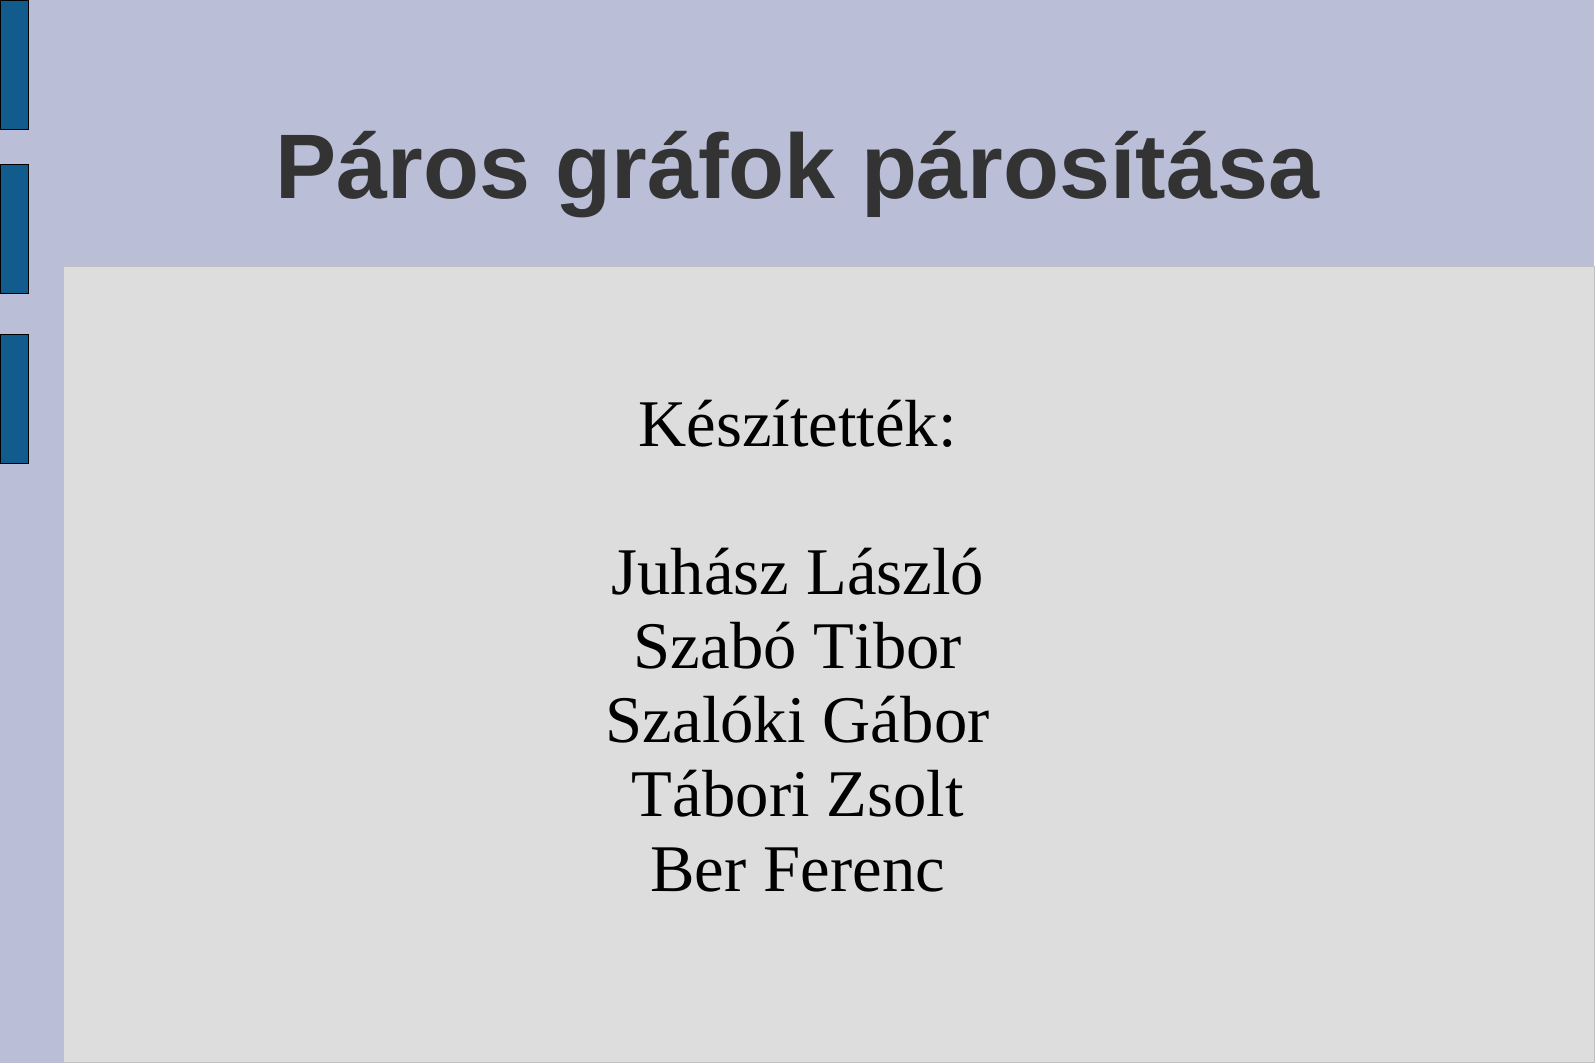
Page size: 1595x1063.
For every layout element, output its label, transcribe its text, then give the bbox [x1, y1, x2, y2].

subtitle Készítették: Juhász László Szabó Tibor Szalóki Gábor Tábori Zsolt Ber Ferenc [117, 302, 1479, 990]
title Páros gráfok párosítása [117, 85, 1479, 249]
